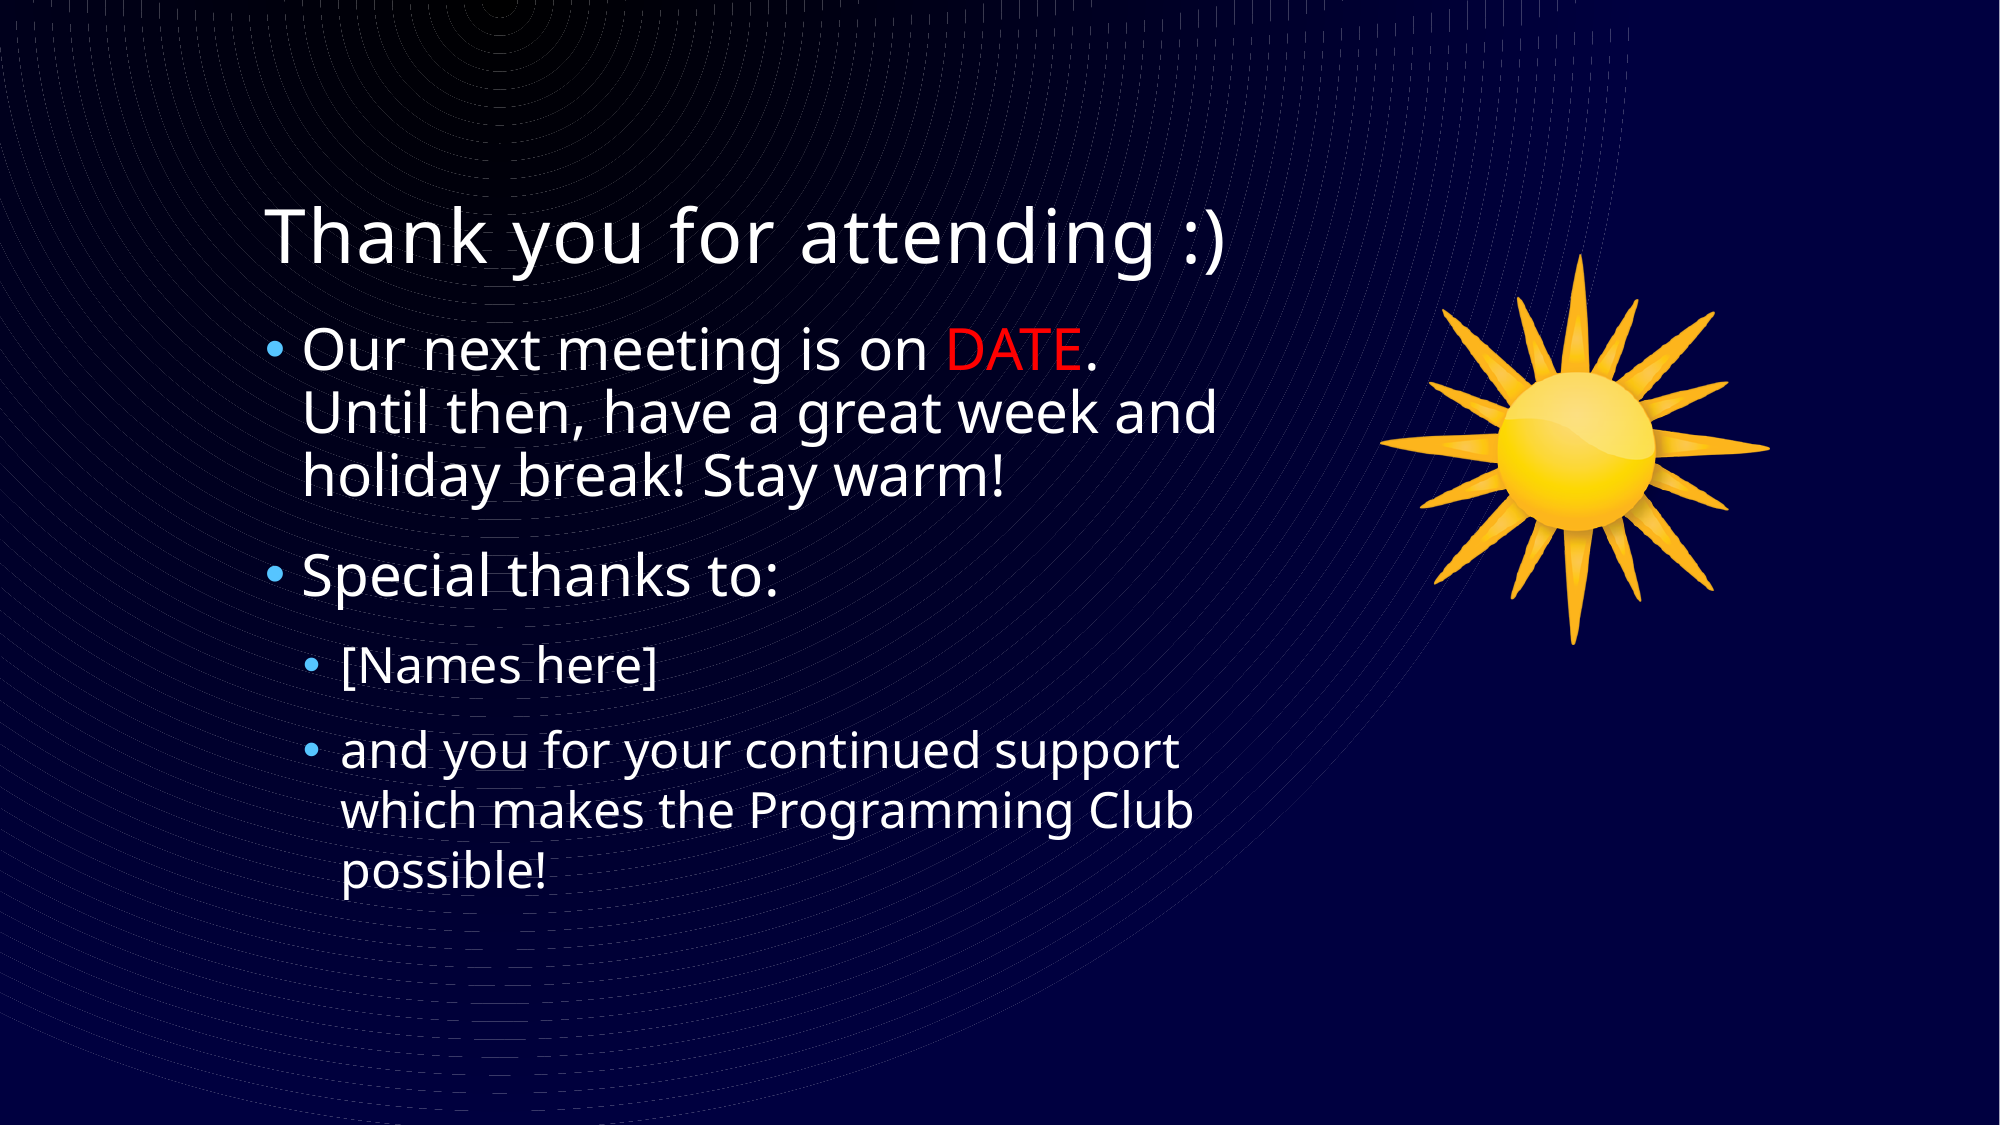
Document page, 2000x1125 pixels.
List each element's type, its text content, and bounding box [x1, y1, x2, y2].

title Thank you for attending :) [249, 62, 1750, 288]
list Our next meeting is on DATE. Until then, have a great week and holiday break! Stay warm! Special thanks to: [Names here] and you for your continued support which makes the Programming Club possible! [249, 312, 1250, 1113]
picture [1380, 254, 1770, 646]
